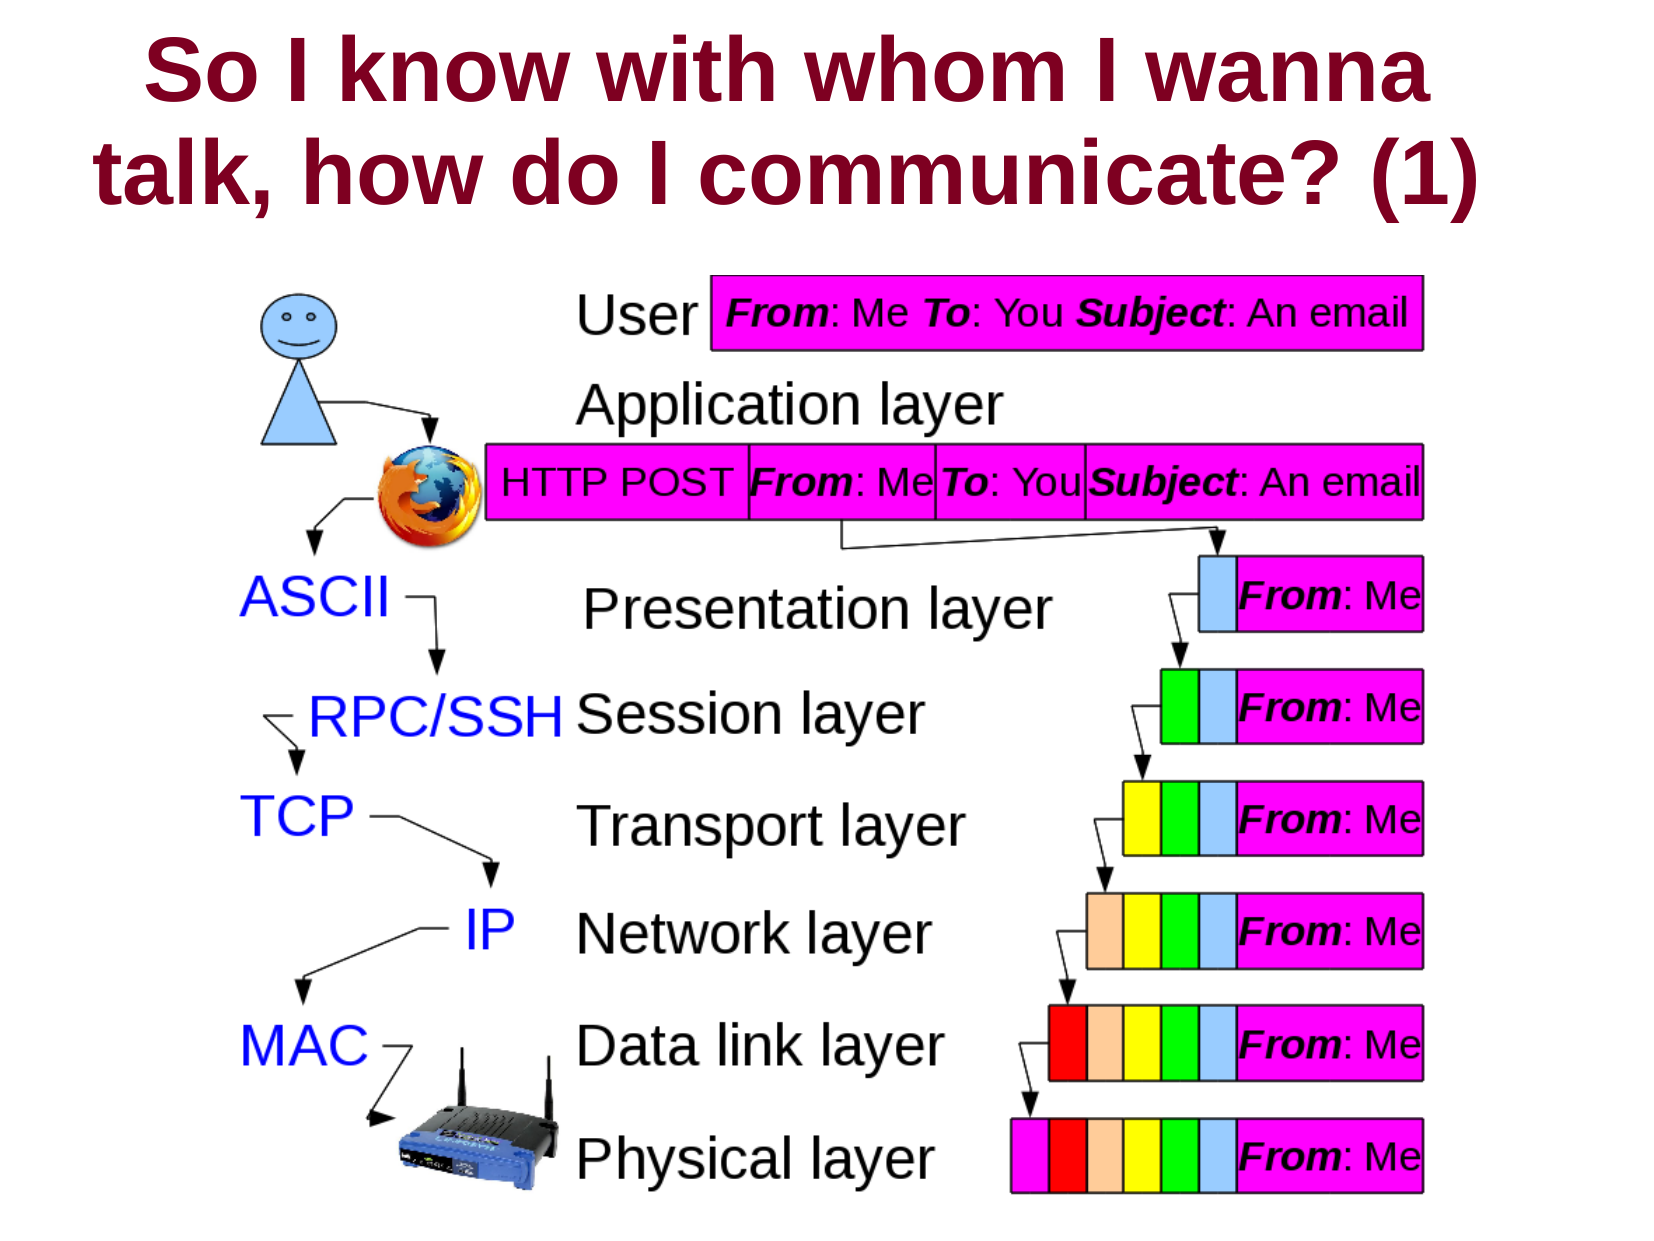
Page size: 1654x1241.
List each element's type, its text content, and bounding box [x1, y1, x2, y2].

title So I know with whom I wanna talk, how do I communicate? (1) [75, 18, 1501, 224]
picture [0, 0, 1654, 1241]
